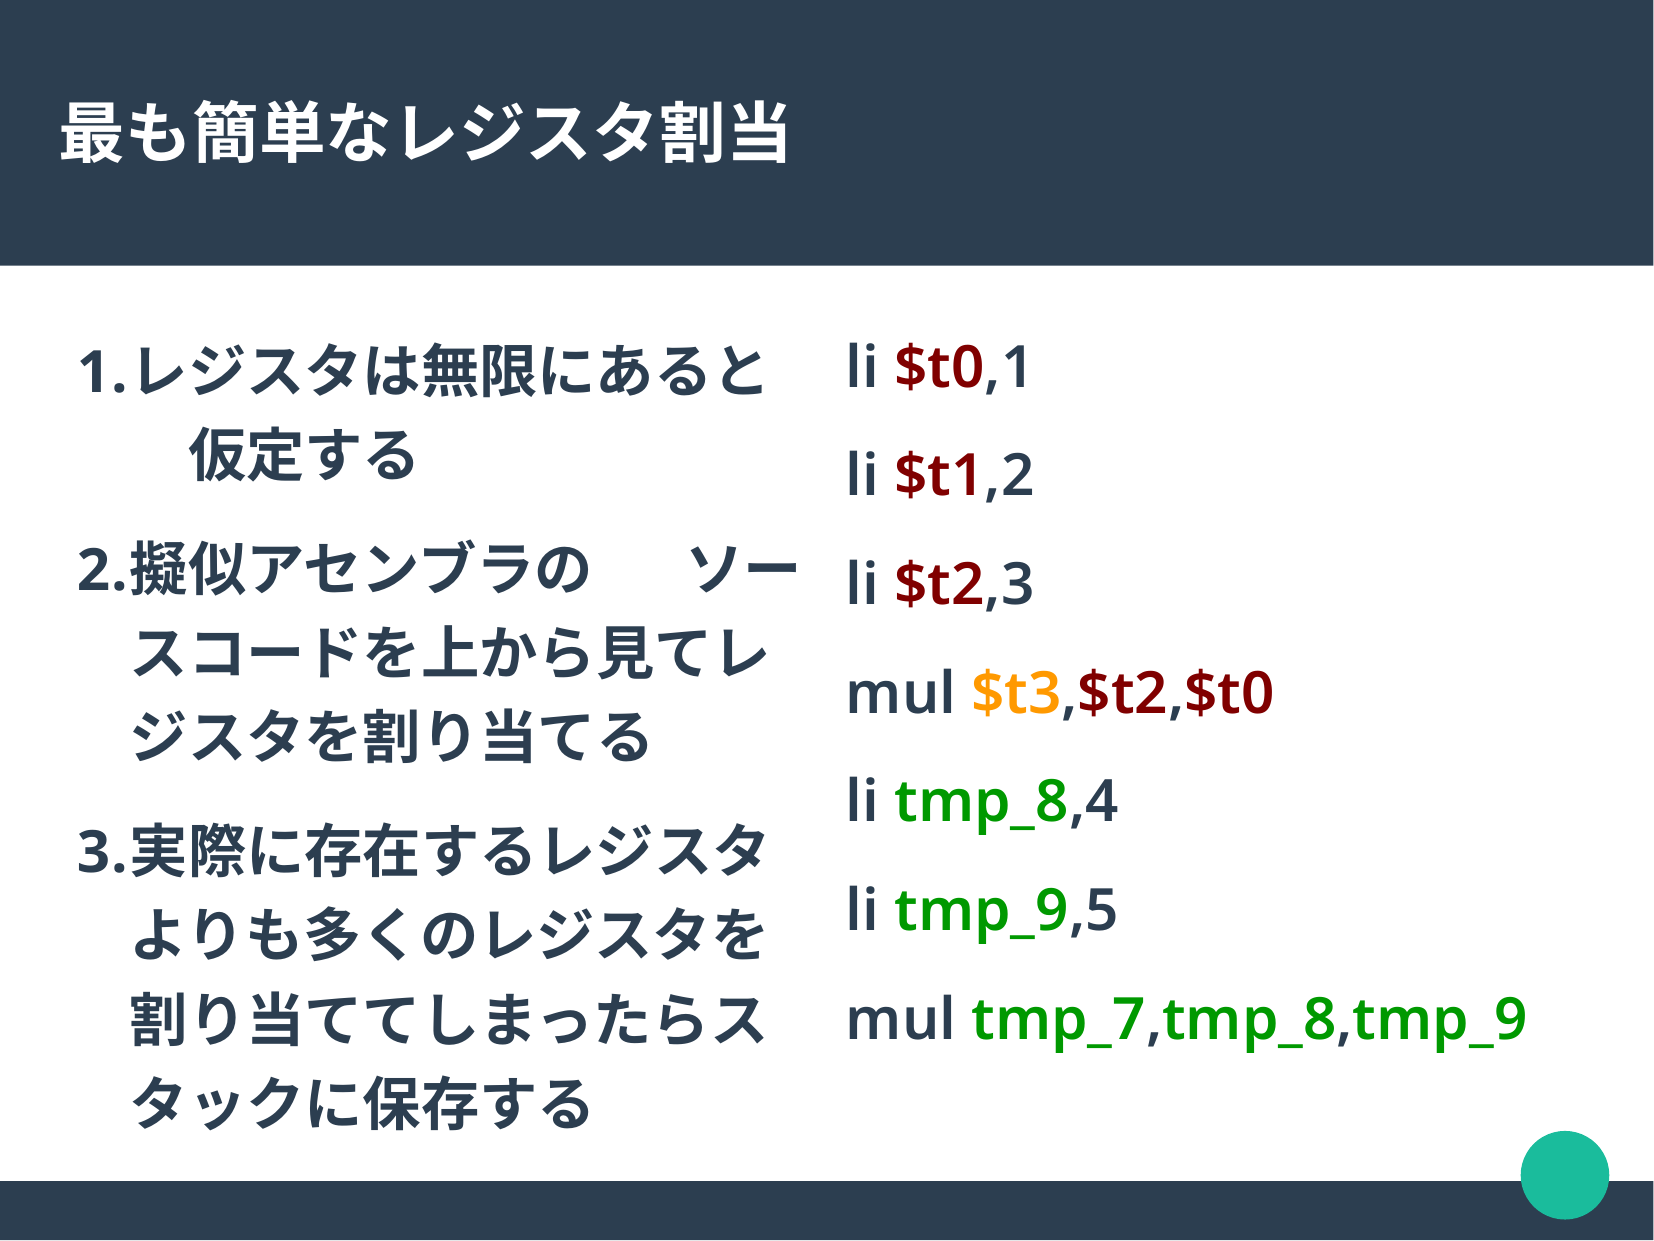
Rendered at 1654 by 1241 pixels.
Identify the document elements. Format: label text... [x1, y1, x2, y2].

title 最も簡単なレジスタ割当 [59, 49, 1595, 207]
list li $t0,1 li $t1,2 li $t2,3 mul $t3,$t2,$t0 li tmp_8,4 li tmp_9,5 mul tmp_7,tmp_8,tmp_9 [845, 324, 1596, 1152]
list レジスタは無限にあると 仮定する 擬似アセンブラの ソースコードを上から見てレジスタを割り当てる 実際に存在するレジスタよりも多くのレジスタを割り当ててしまったらスタックに保存する [59, 324, 809, 1152]
